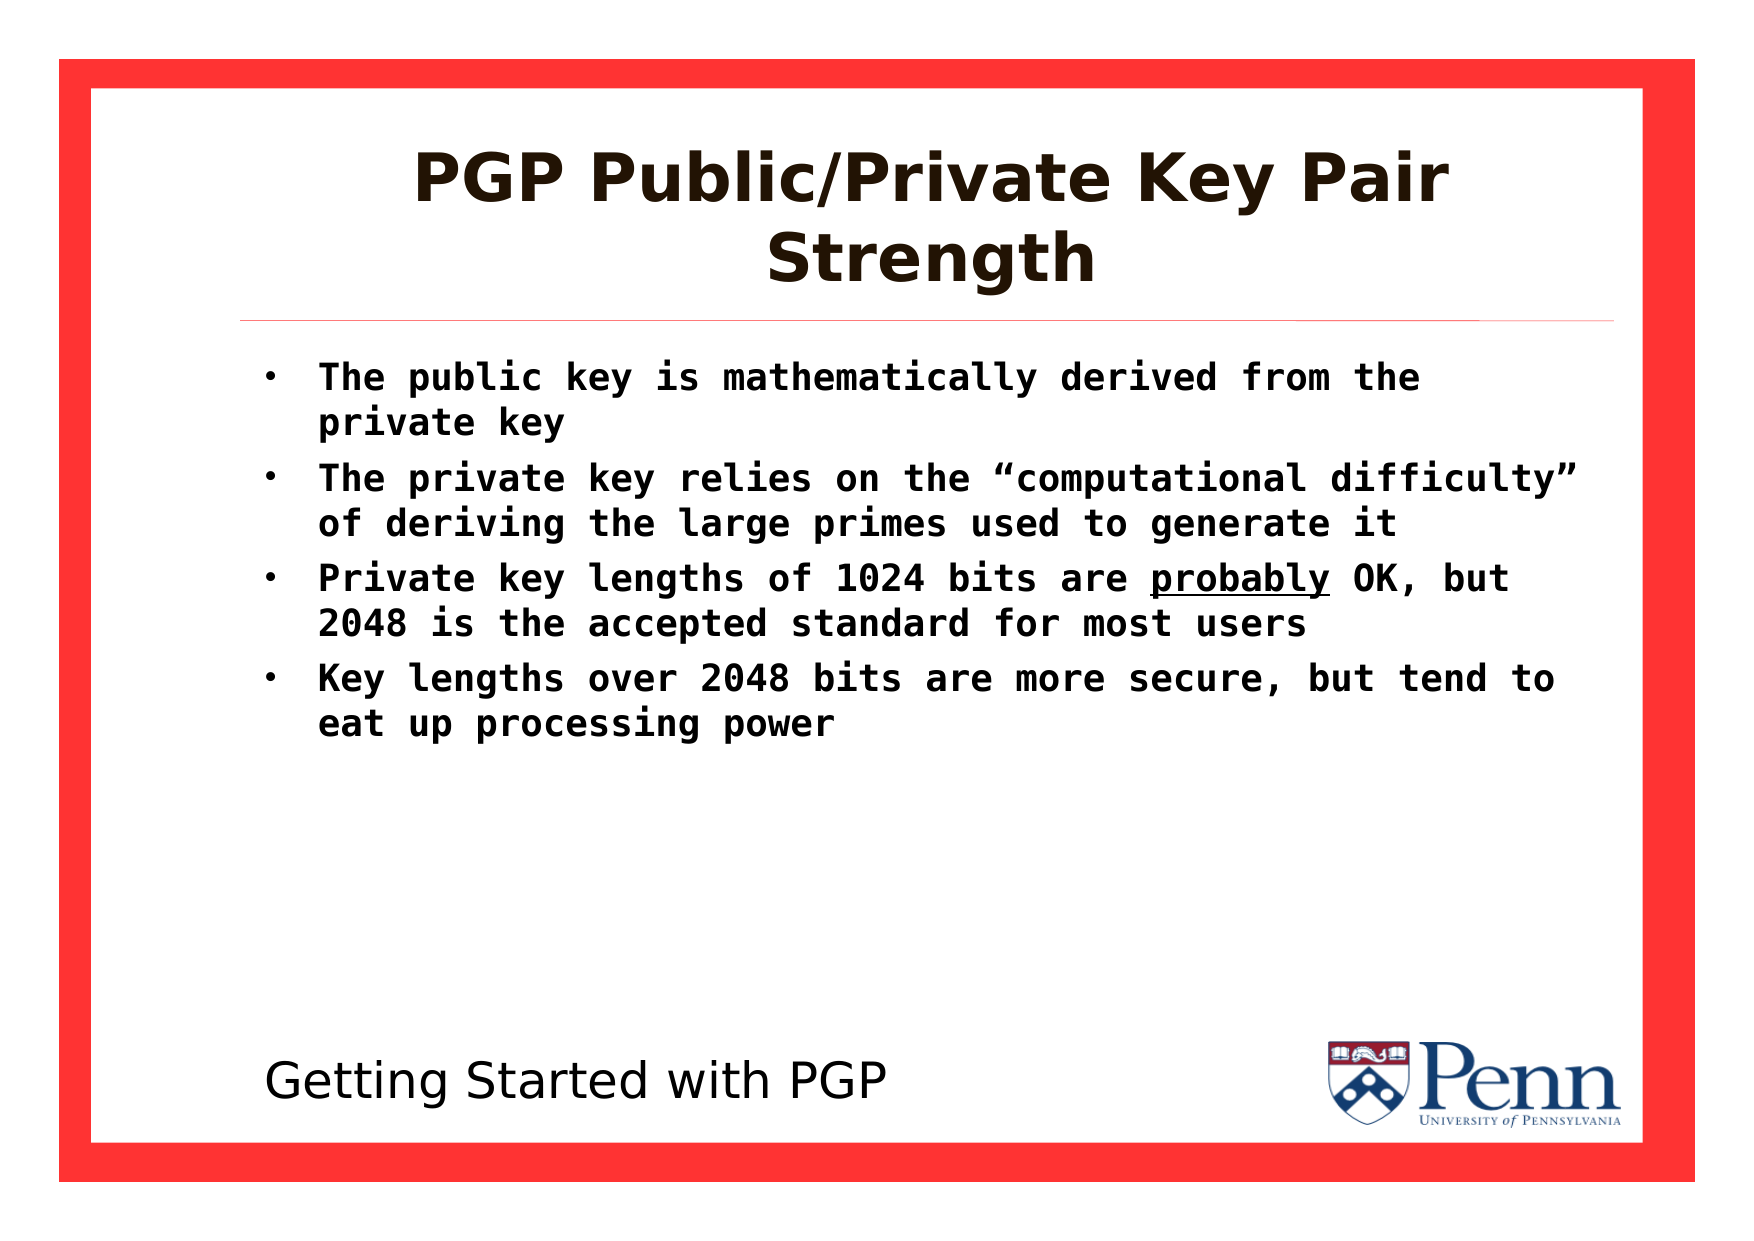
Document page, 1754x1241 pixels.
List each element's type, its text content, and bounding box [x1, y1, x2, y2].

title PGP Public/Private Key Pair Strength [249, 120, 1614, 309]
list The public key is mathematically derived from the private key The private key relies on the “computational difficulty” of deriving the large primes used to generate it Private key lengths of 1024 bits are probably OK, but 2048 is the accepted standard for most users Key lengths over 2048 bits are more secure, but tend to eat up processing power [249, 345, 1614, 1020]
picture [1327, 1039, 1621, 1128]
